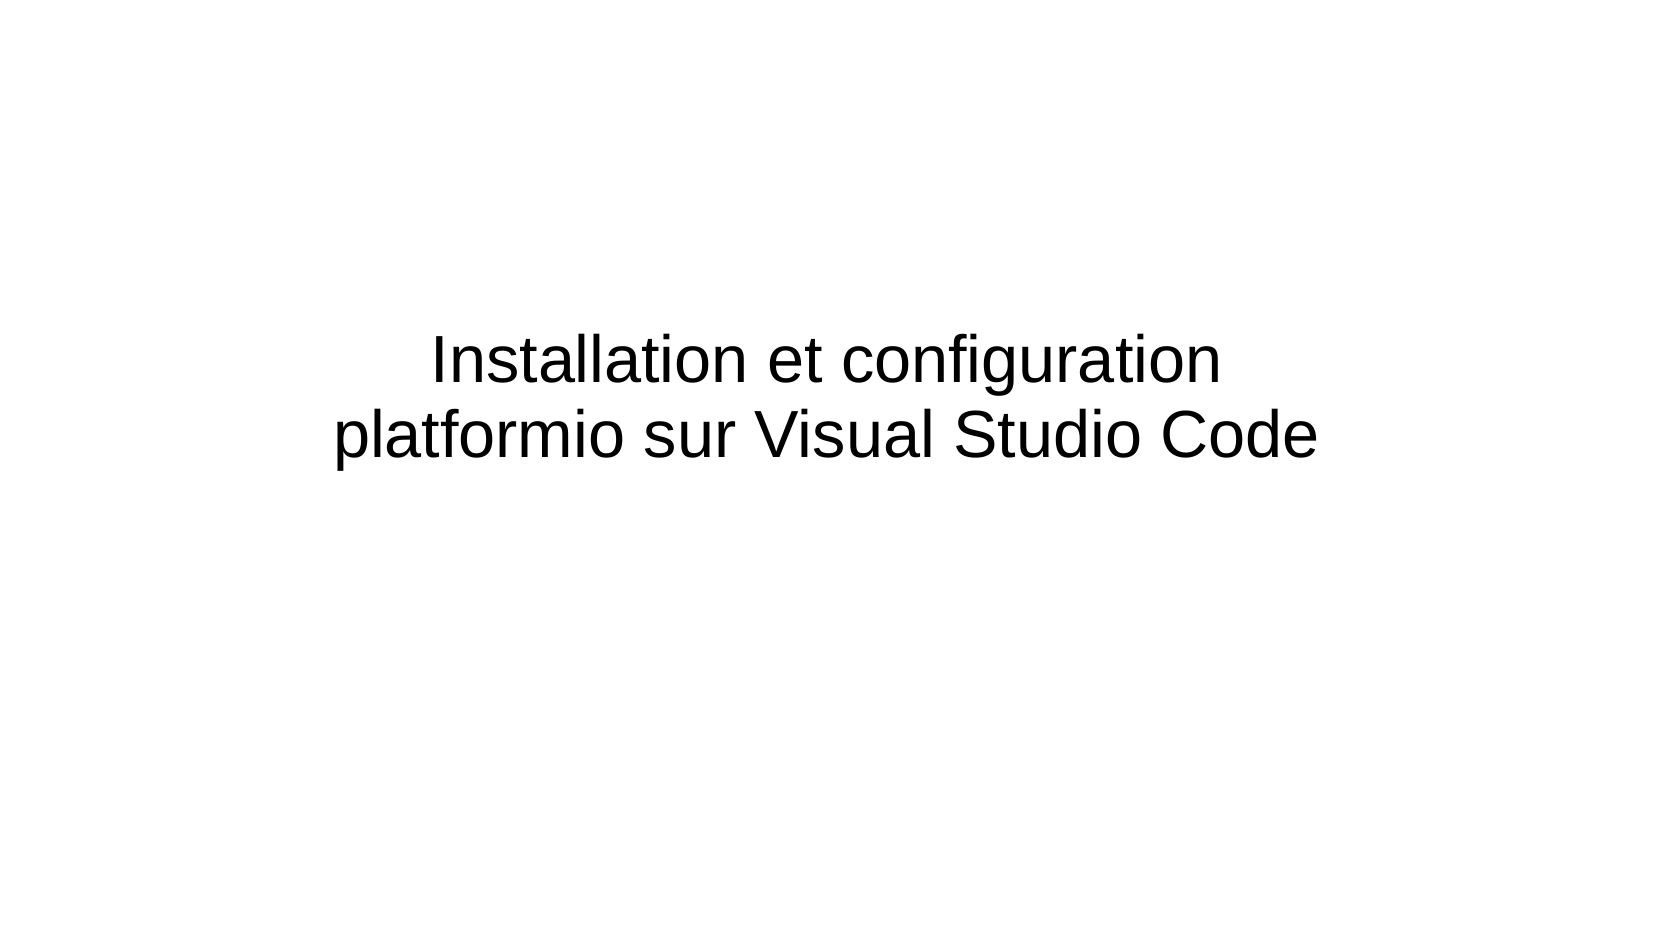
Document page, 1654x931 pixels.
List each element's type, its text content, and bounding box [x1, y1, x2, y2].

subtitle Installation et configuration platformio sur Visual Studio Code [82, 37, 1571, 757]
